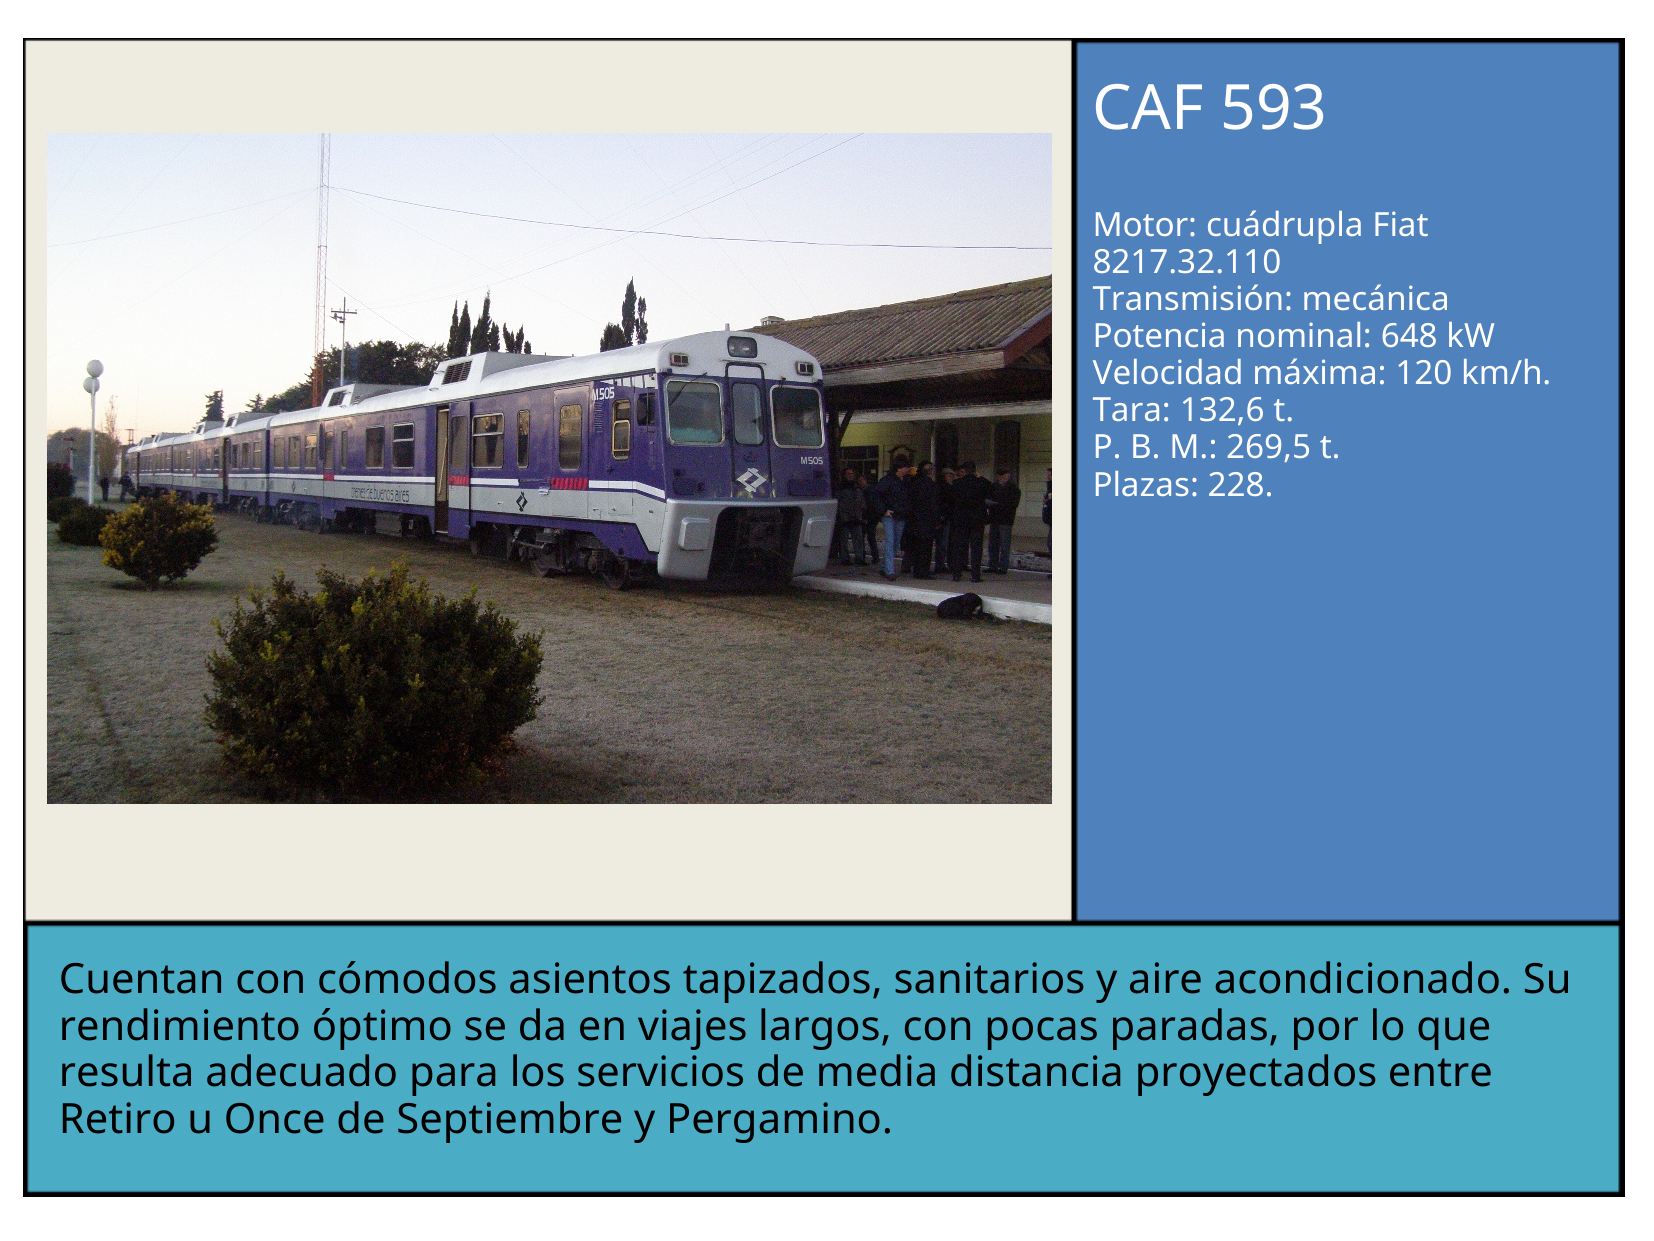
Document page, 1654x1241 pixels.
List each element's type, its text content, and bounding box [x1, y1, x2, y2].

text_box CAF 593 [1092, 73, 1565, 180]
text_box Cuentan con cómodos asientos tapizados, sanitarios y aire acondicionado. Su rendimiento óptimo se da en viajes largos, con pocas paradas, por lo que resulta adecuado para los servicios de media distancia proyectados entre Retiro u Once de Septiembre y Pergamino. [59, 956, 1583, 1158]
text_box Motor: cuádrupla Fiat 8217.32.110 Transmisión: mecánica Potencia nominal: 648 kW Velocidad máxima: 120 km/h. Tara: 132,6 t. P. B. M.: 269,5 t. Plazas: 228. [1092, 206, 1565, 672]
picture [23, 38, 1630, 1202]
